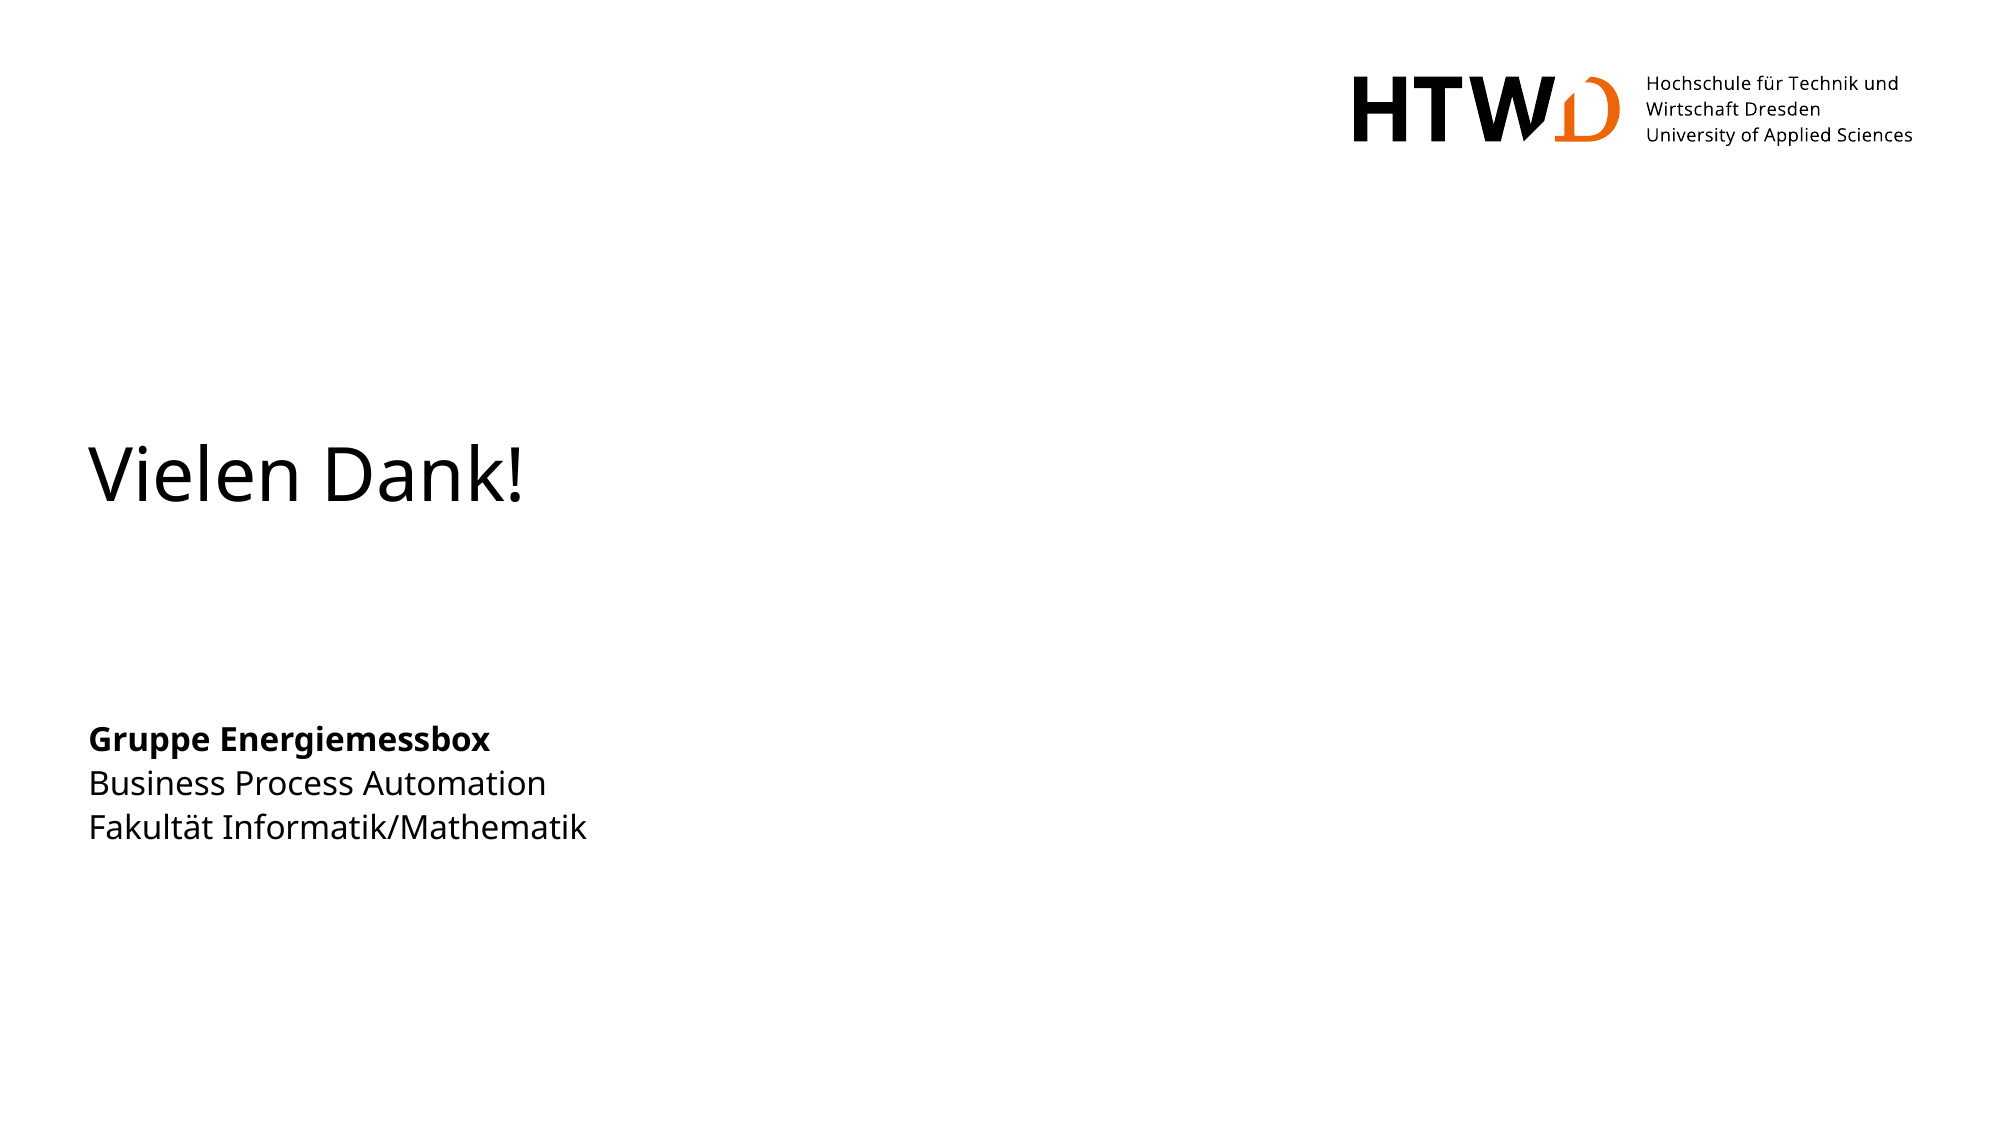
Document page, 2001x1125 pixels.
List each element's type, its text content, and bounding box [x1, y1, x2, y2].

title Vielen Dank! Gruppe Energiemessbox Business Process Automation Fakultät Informatik/Mathematik [88, 417, 971, 512]
